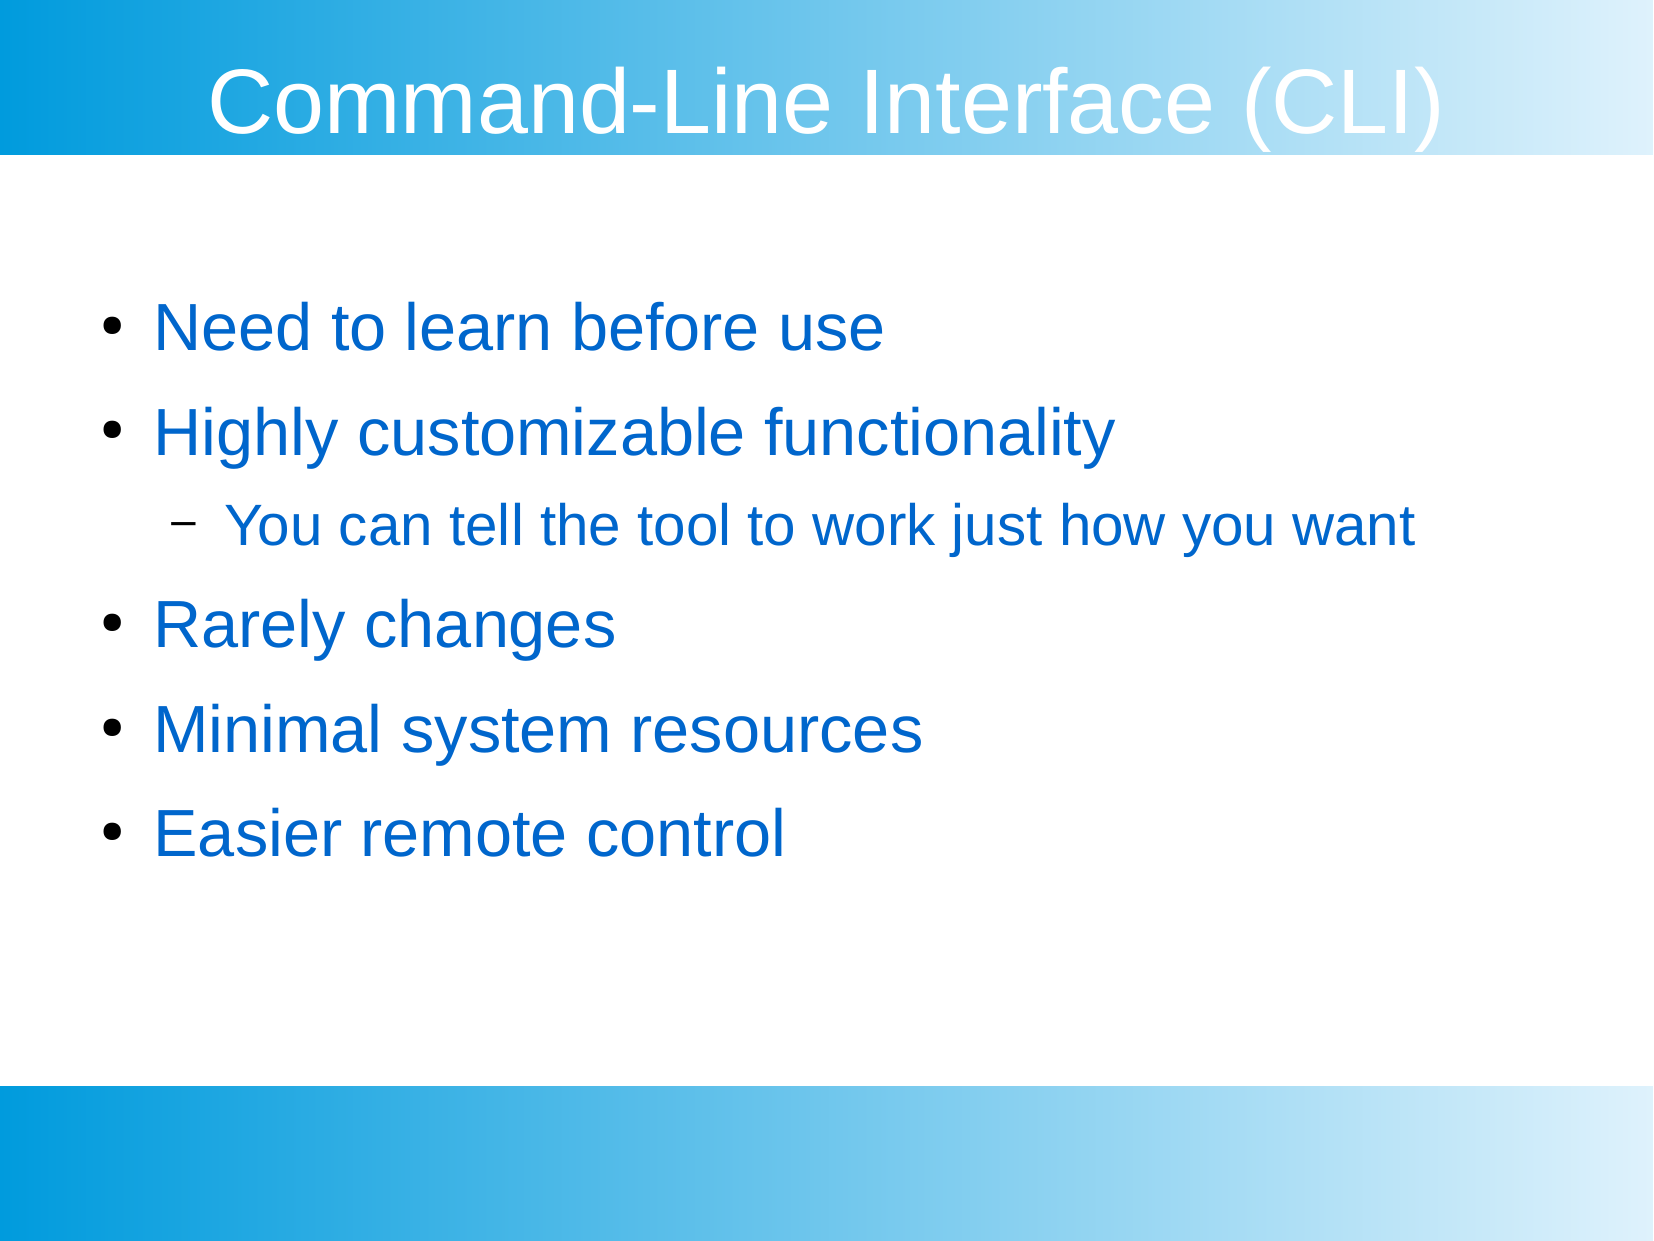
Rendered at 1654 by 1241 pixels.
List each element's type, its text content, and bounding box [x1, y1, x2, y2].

list Need to learn before use Highly customizable functionality You can tell the tool to work just how you want Rarely changes Minimal system resources Easier remote control [82, 290, 1571, 1010]
title Command-Line Interface (CLI) [82, 49, 1571, 155]
